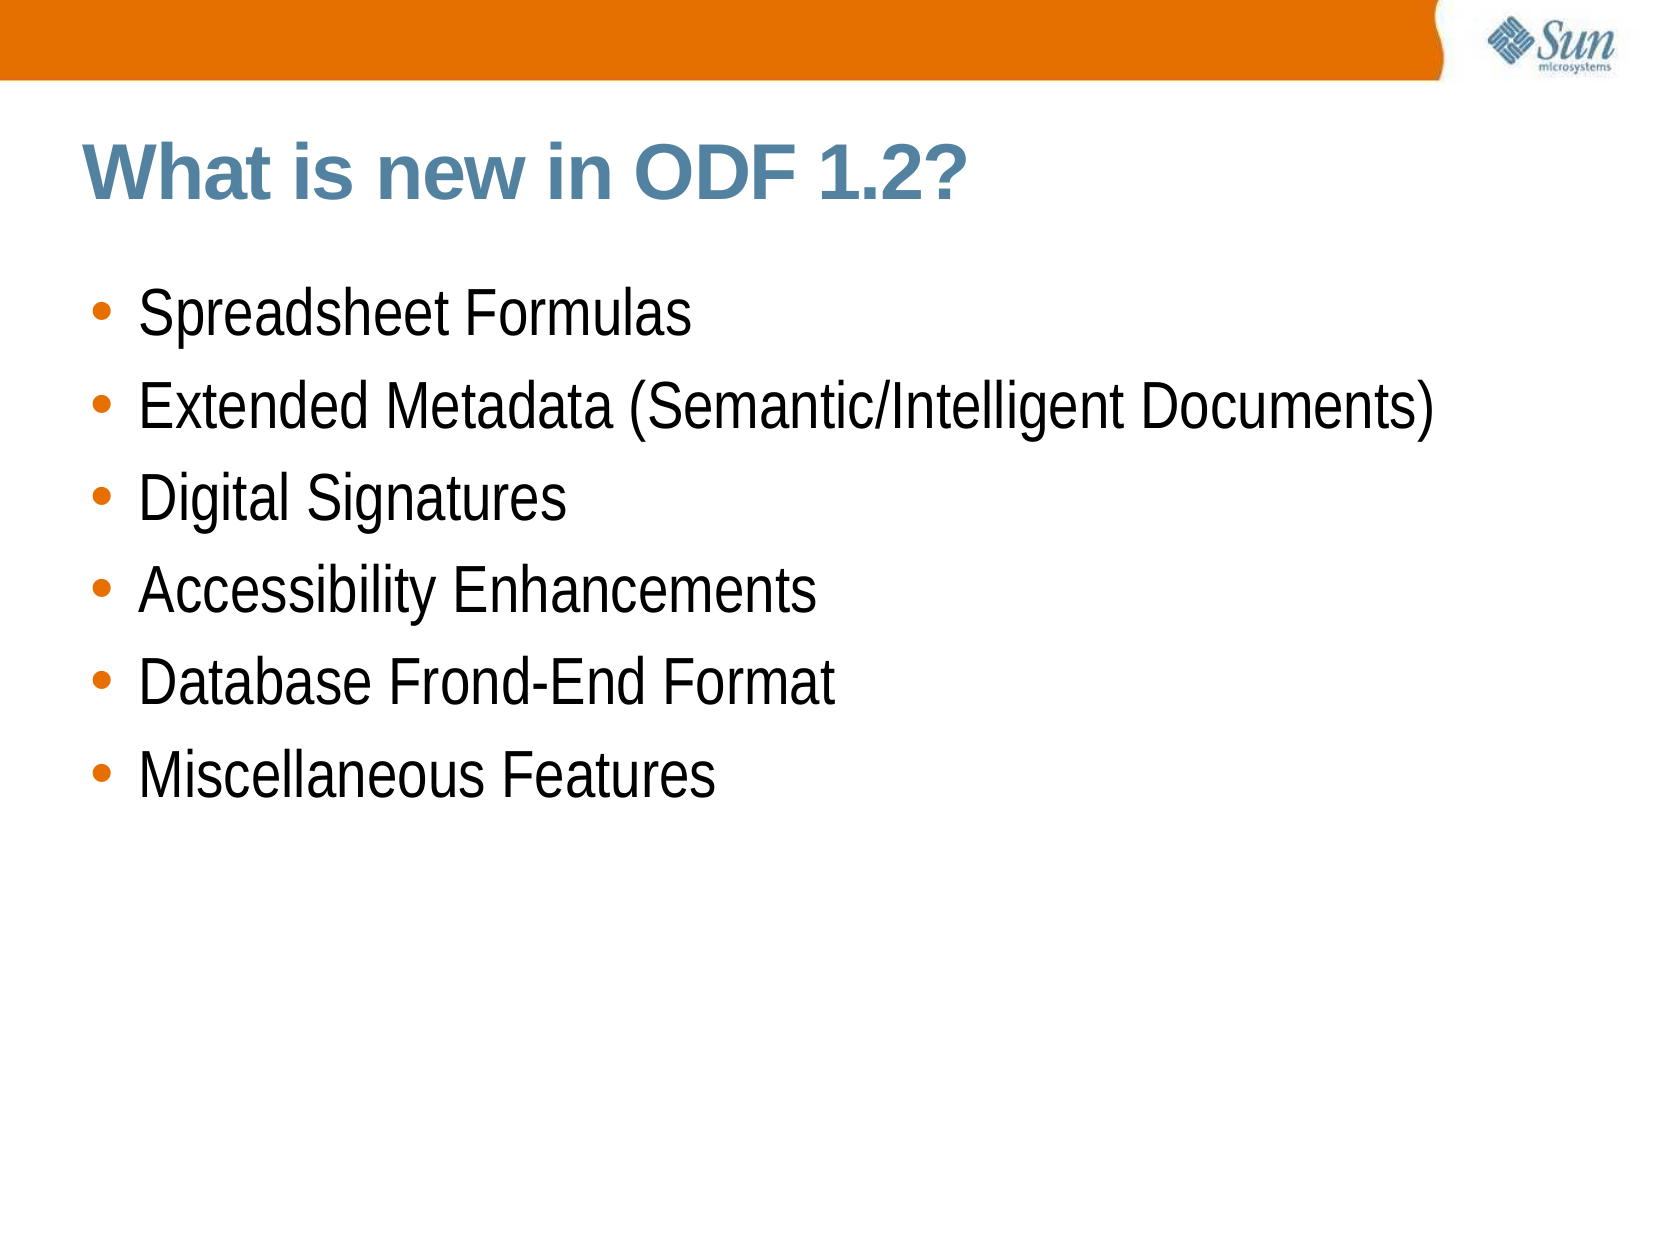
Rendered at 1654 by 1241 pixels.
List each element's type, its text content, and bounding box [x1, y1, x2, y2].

title What is new in ODF 1.2? [82, 135, 1585, 251]
list Spreadsheet Formulas Extended Metadata (Semantic/Intelligent Documents) Digital Signatures Accessibility Enhancements Database Frond-End Format Miscellaneous Features [71, 283, 1545, 1121]
picture [0, 0, 1654, 83]
